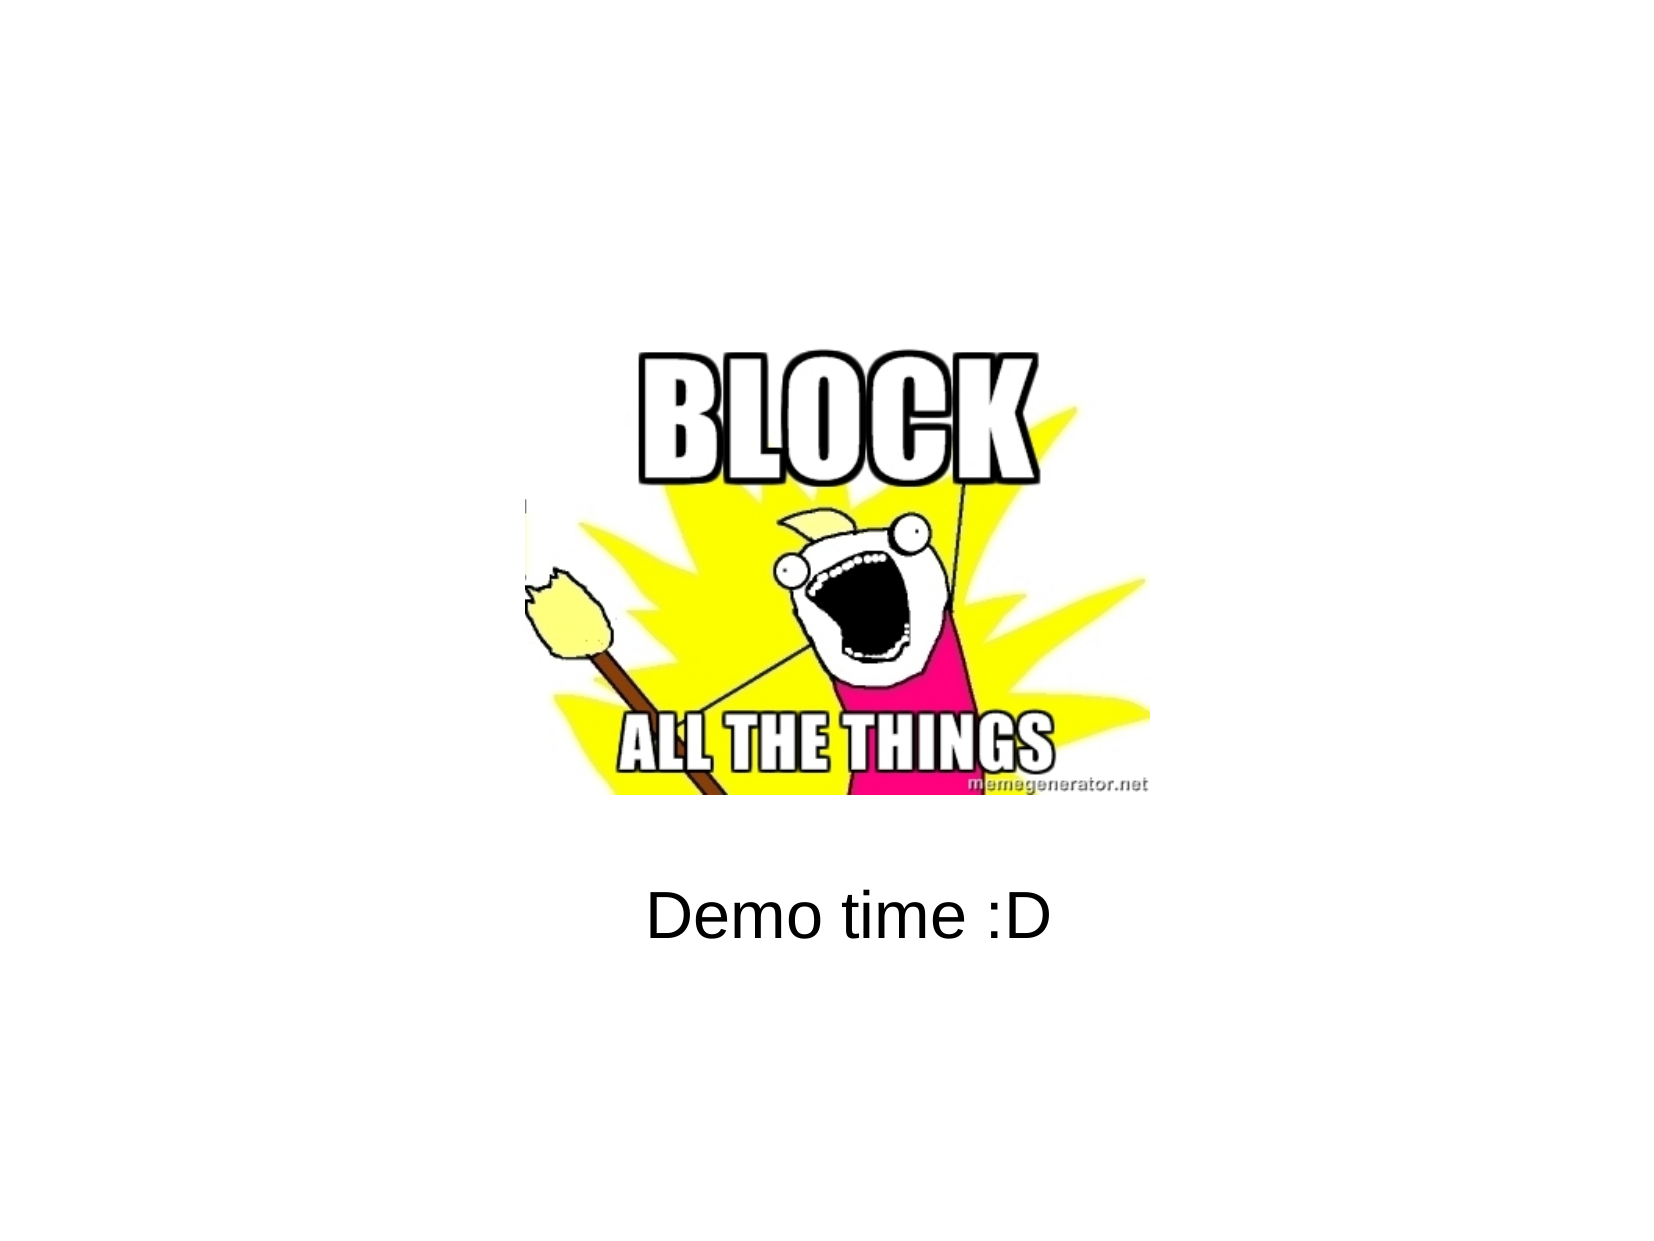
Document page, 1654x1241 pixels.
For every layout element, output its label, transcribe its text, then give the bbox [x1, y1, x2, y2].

picture [525, 326, 1150, 796]
subtitle Demo time :D [105, 435, 1594, 1241]
